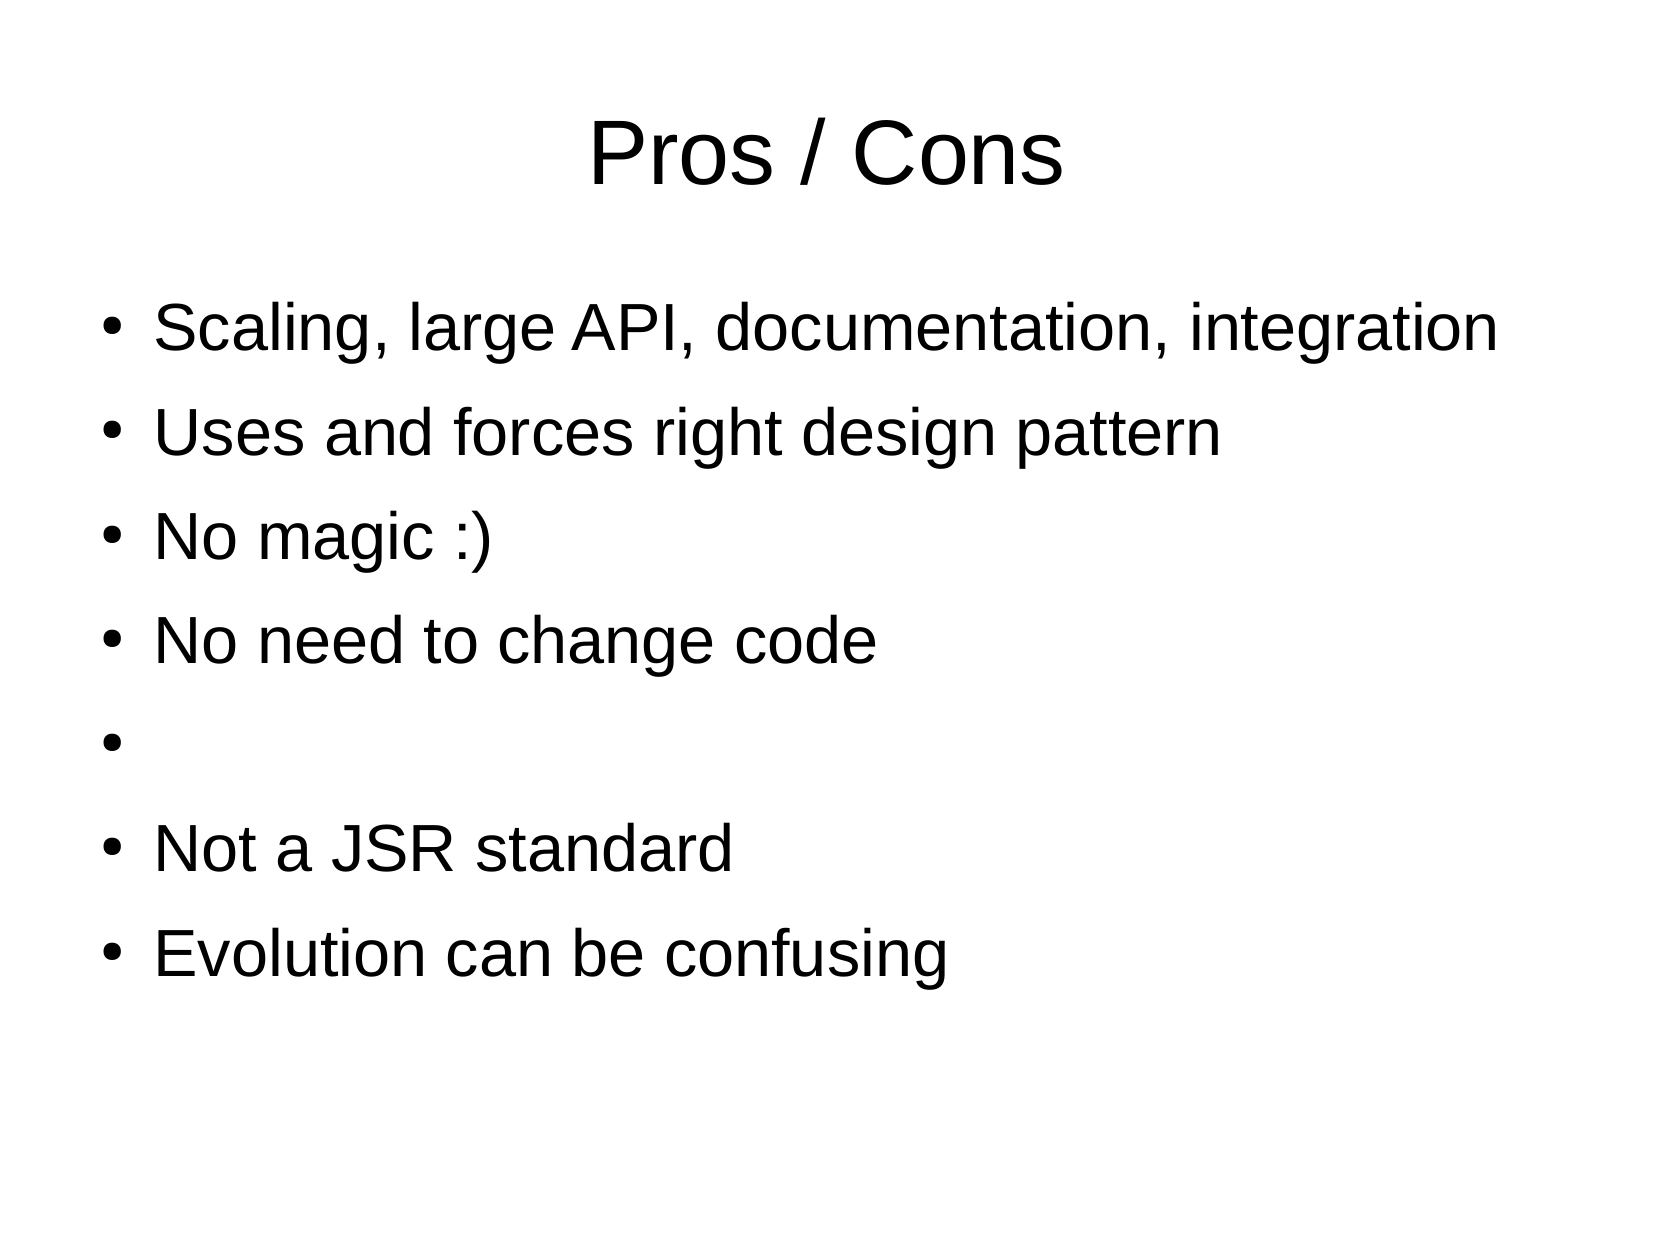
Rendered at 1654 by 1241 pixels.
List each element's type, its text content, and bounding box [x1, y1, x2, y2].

list Scaling, large API, documentation, integration Uses and forces right design pattern No magic :) No need to change code Not a JSR standard Evolution can be confusing [82, 290, 1571, 1109]
title Pros / Cons [82, 49, 1571, 257]
